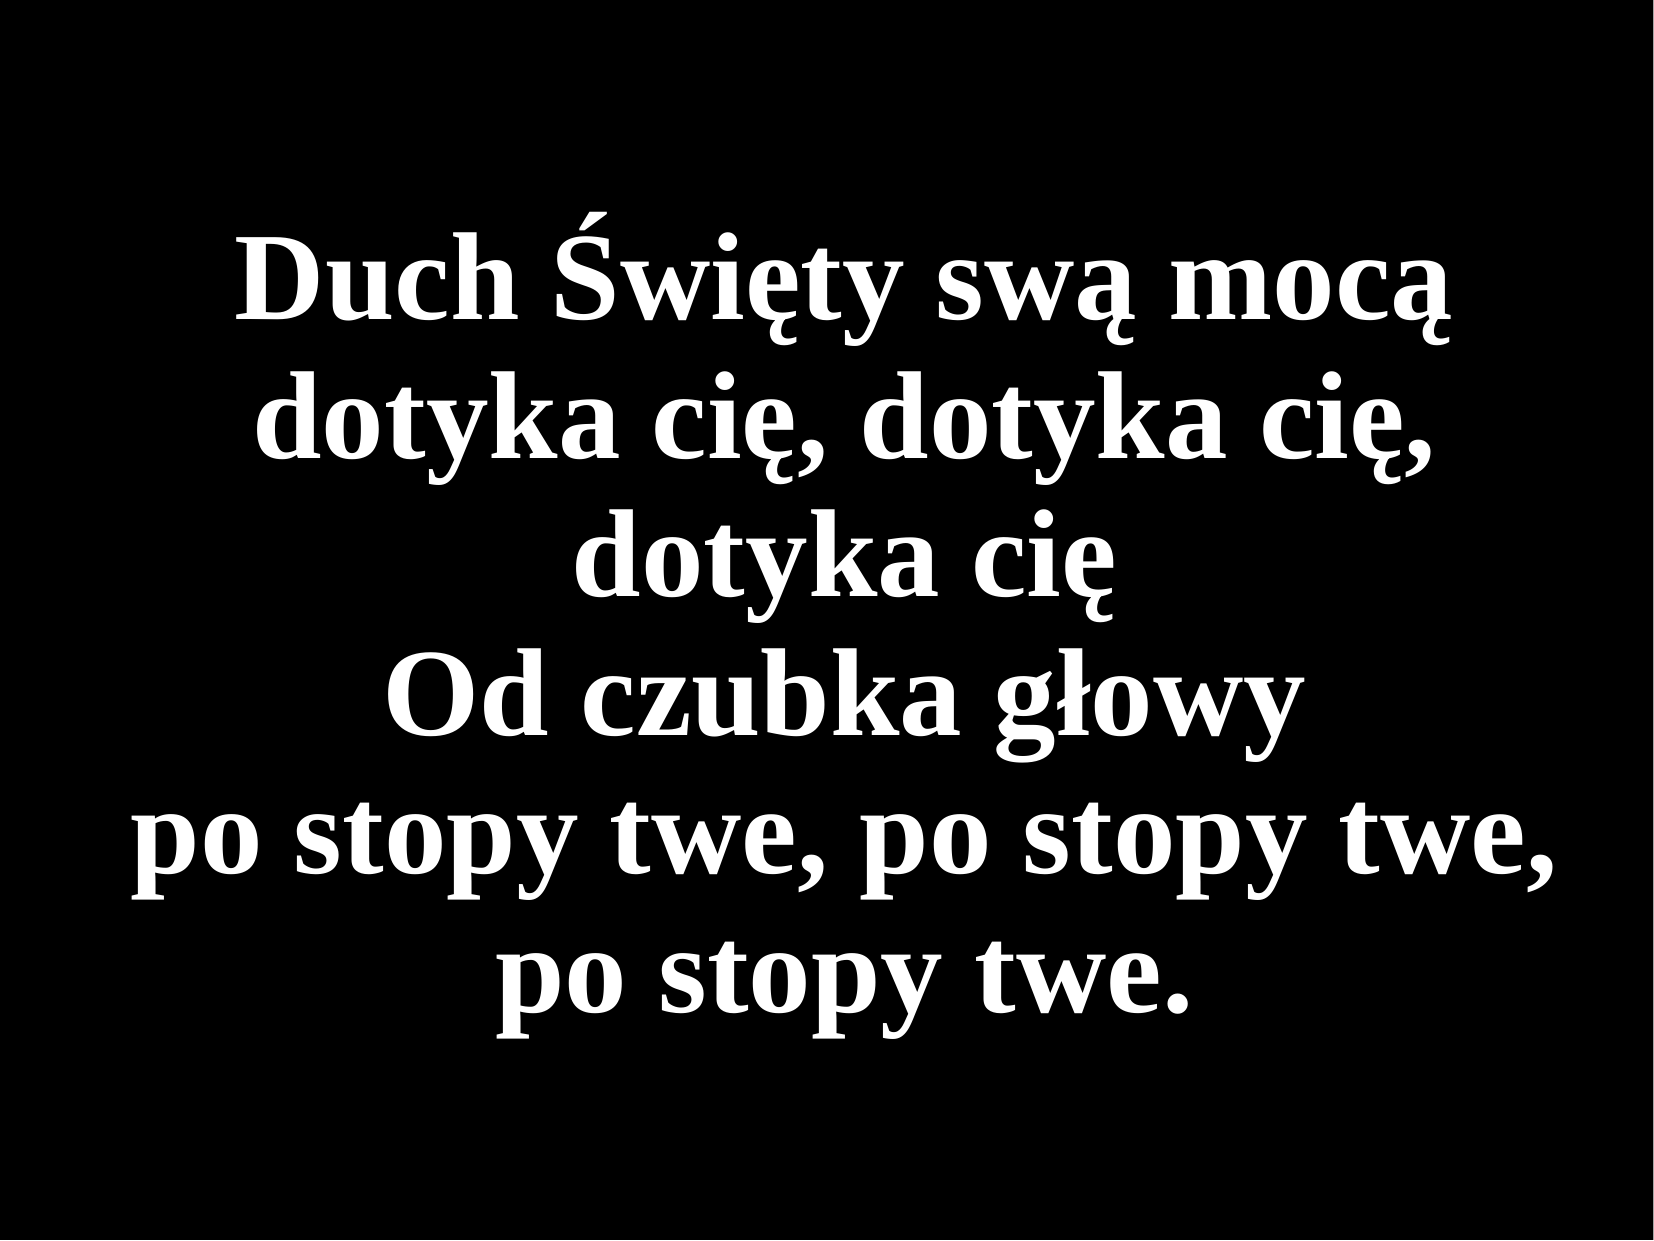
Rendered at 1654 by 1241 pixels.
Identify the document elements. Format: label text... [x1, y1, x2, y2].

subtitle Duch Święty swą mocą dotyka cię, dotyka cię, dotyka cię Od czubka głowy po stopy twe, po stopy twe, po stopy twe. [0, 0, 1654, 1241]
